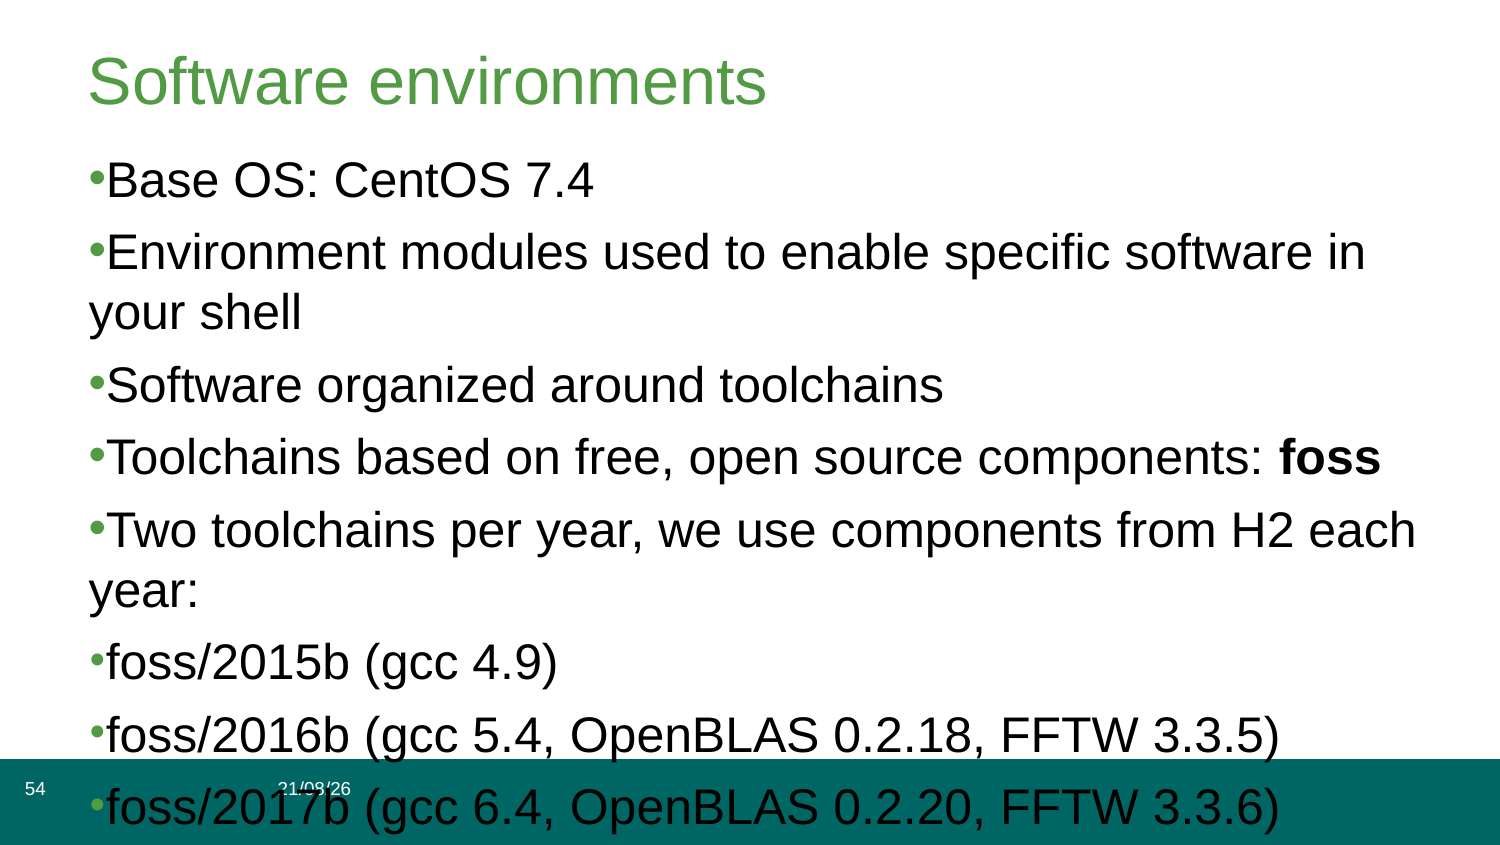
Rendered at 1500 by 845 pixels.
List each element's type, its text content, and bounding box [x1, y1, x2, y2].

list Base OS: CentOS 7.4 Environment modules used to enable specific software in your shell Software organized around toolchains Toolchains based on free, open source components: foss Two toolchains per year, we use components from H2 each year: foss/2015b (gcc 4.9) foss/2016b (gcc 5.4, OpenBLAS 0.2.18, FFTW 3.3.5) foss/2017b (gcc 6.4, OpenBLAS 0.2.20, FFTW 3.3.6) [88, 147, 1427, 844]
title Software environments [87, 37, 1426, 132]
text_box <number> [24, 776, 76, 799]
